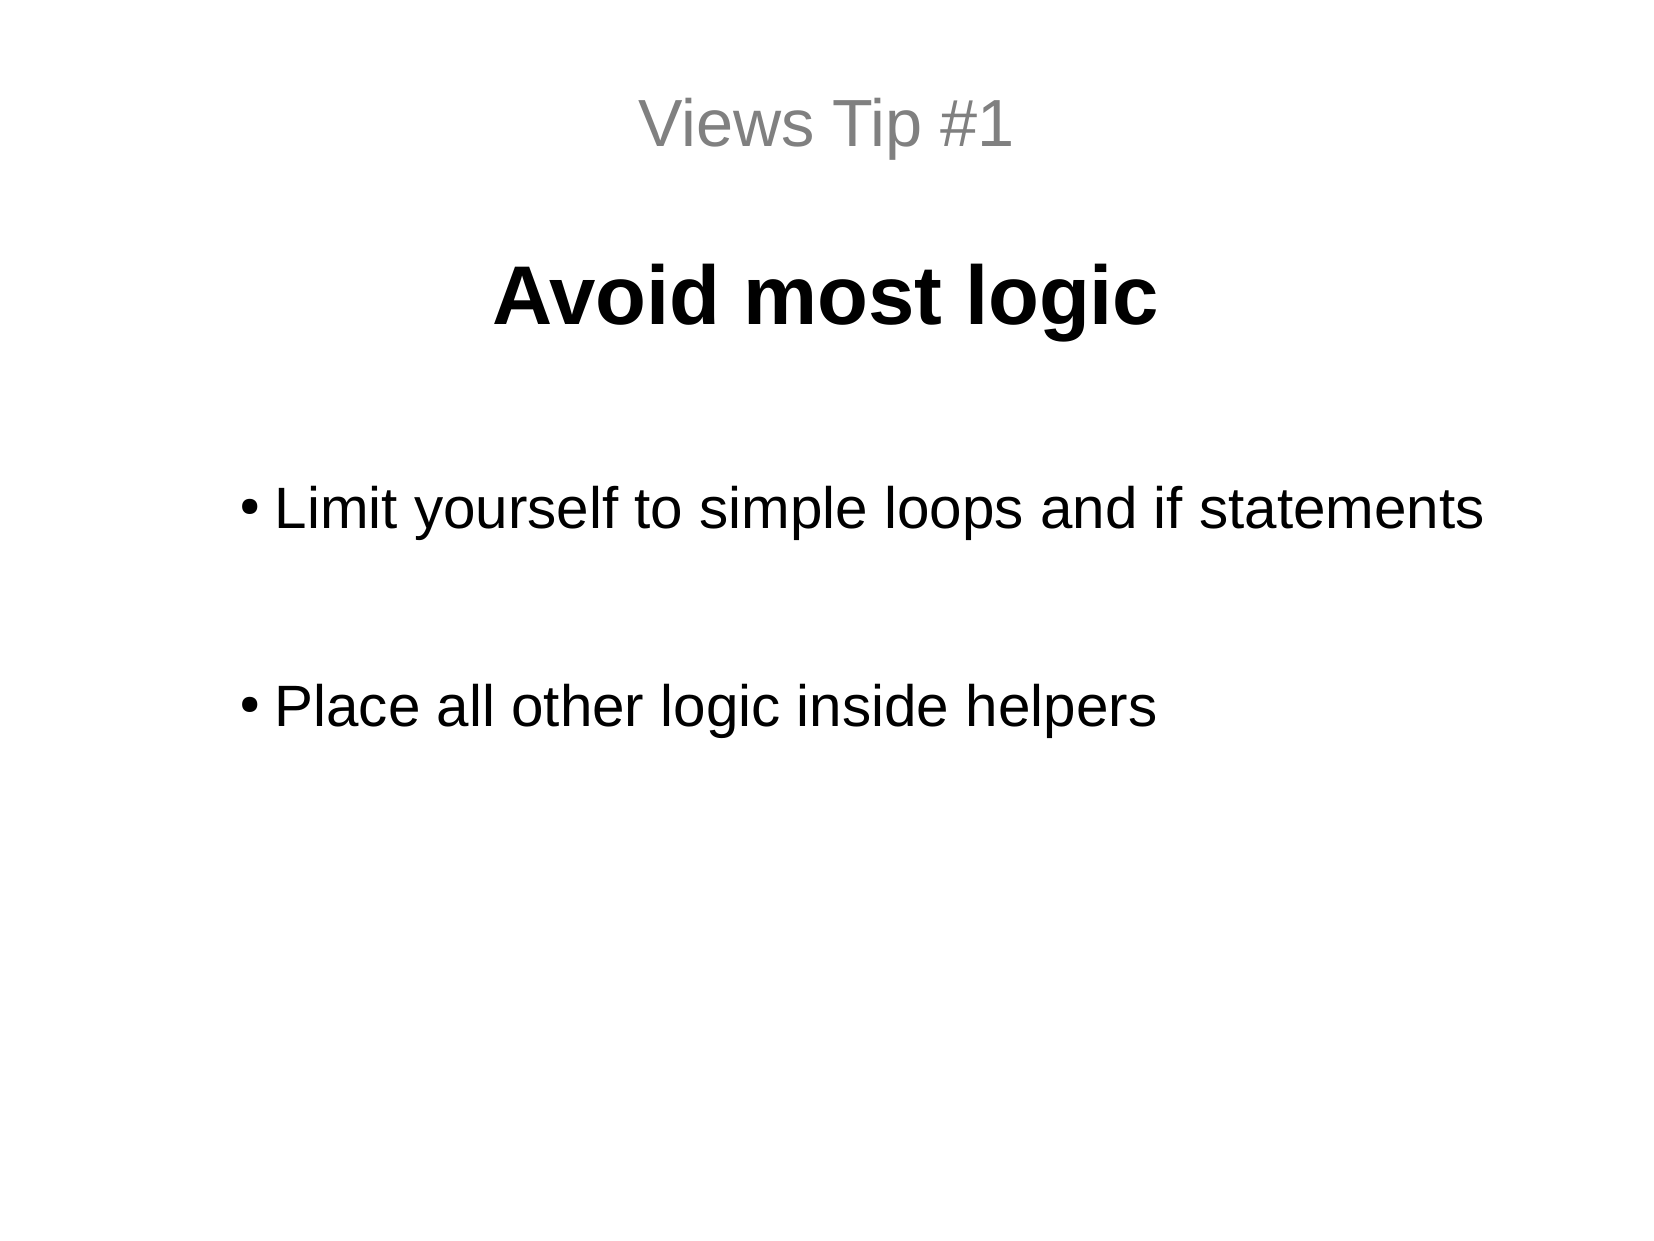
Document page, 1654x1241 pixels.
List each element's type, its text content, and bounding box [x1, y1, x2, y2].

title Views Tip #1 [82, 20, 1571, 228]
text_box Avoid most logic Limit yourself to simple loops and if statements Place all other logic inside helpers [35, 248, 1617, 1241]
